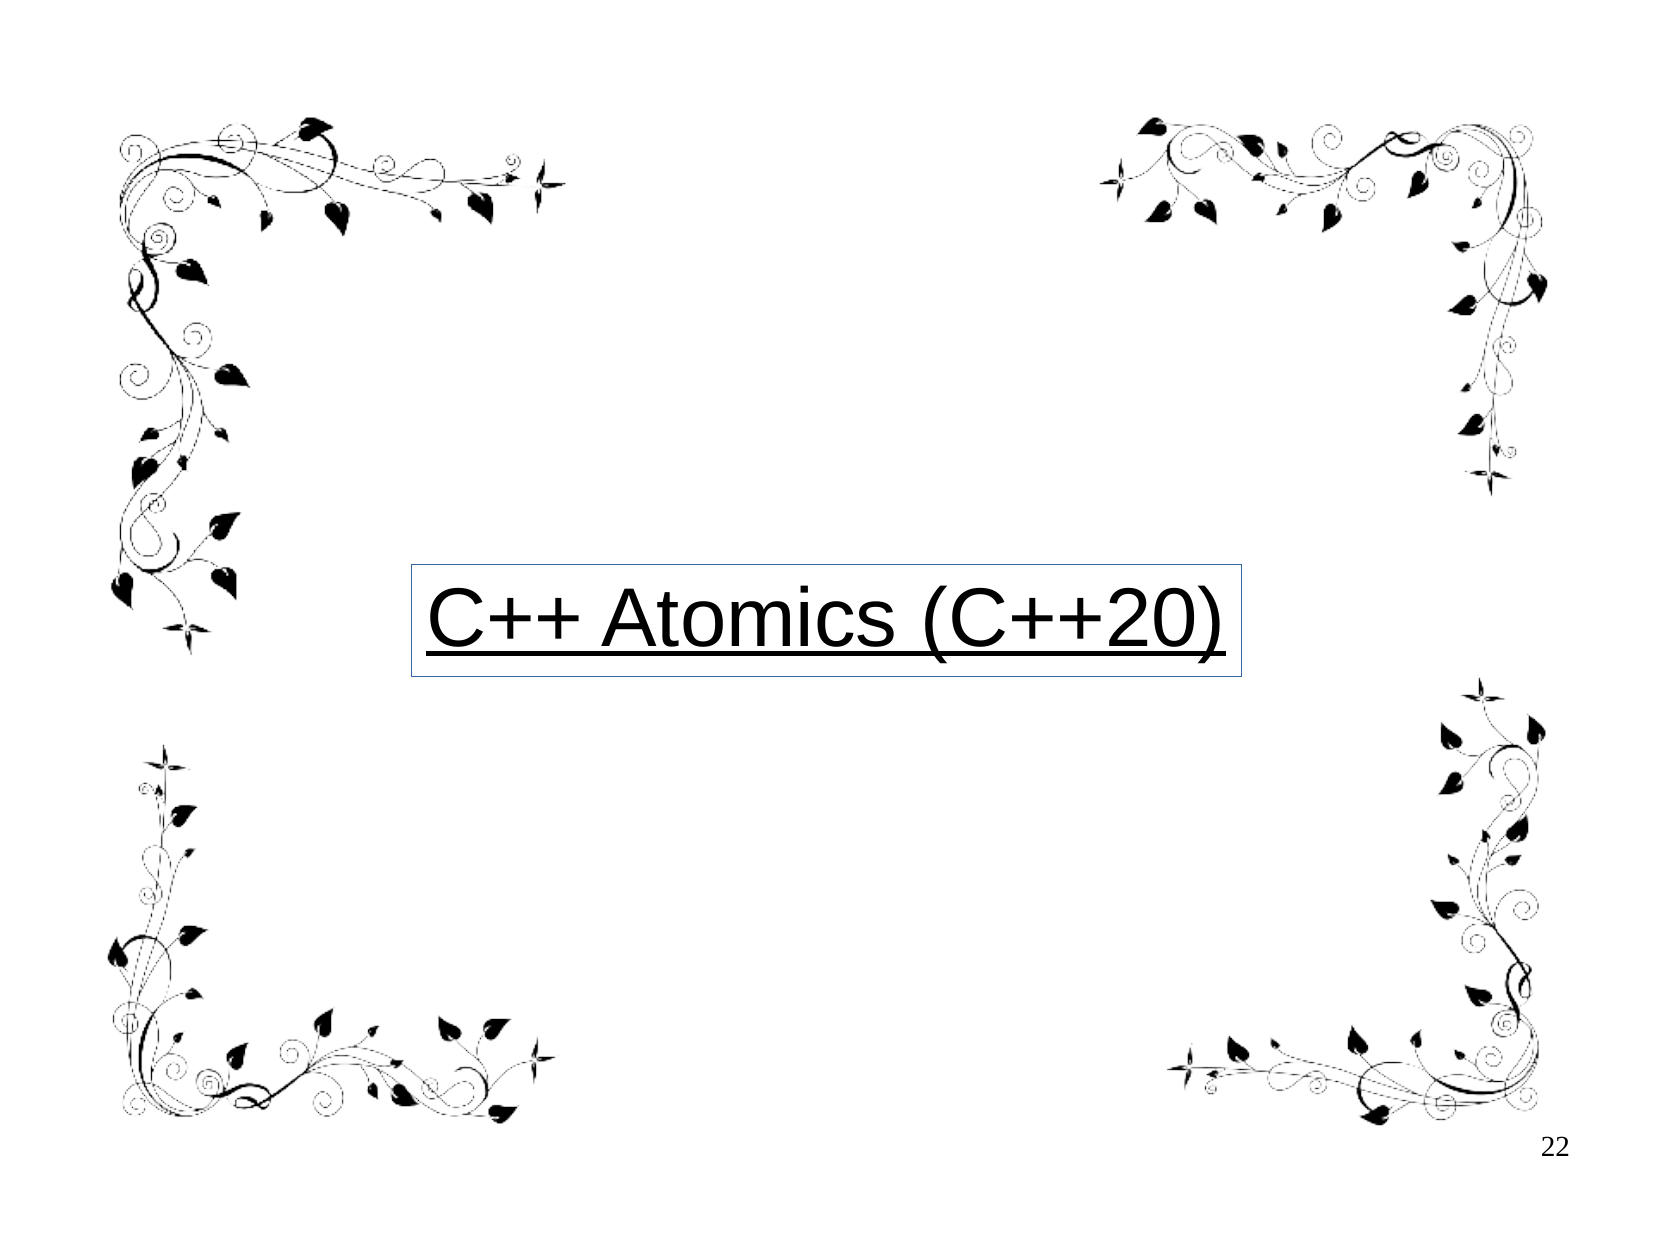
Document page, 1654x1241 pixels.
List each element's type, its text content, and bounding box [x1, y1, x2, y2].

text_box C++ Atomics (C++20) [411, 564, 1242, 677]
picture [101, 109, 1553, 1131]
